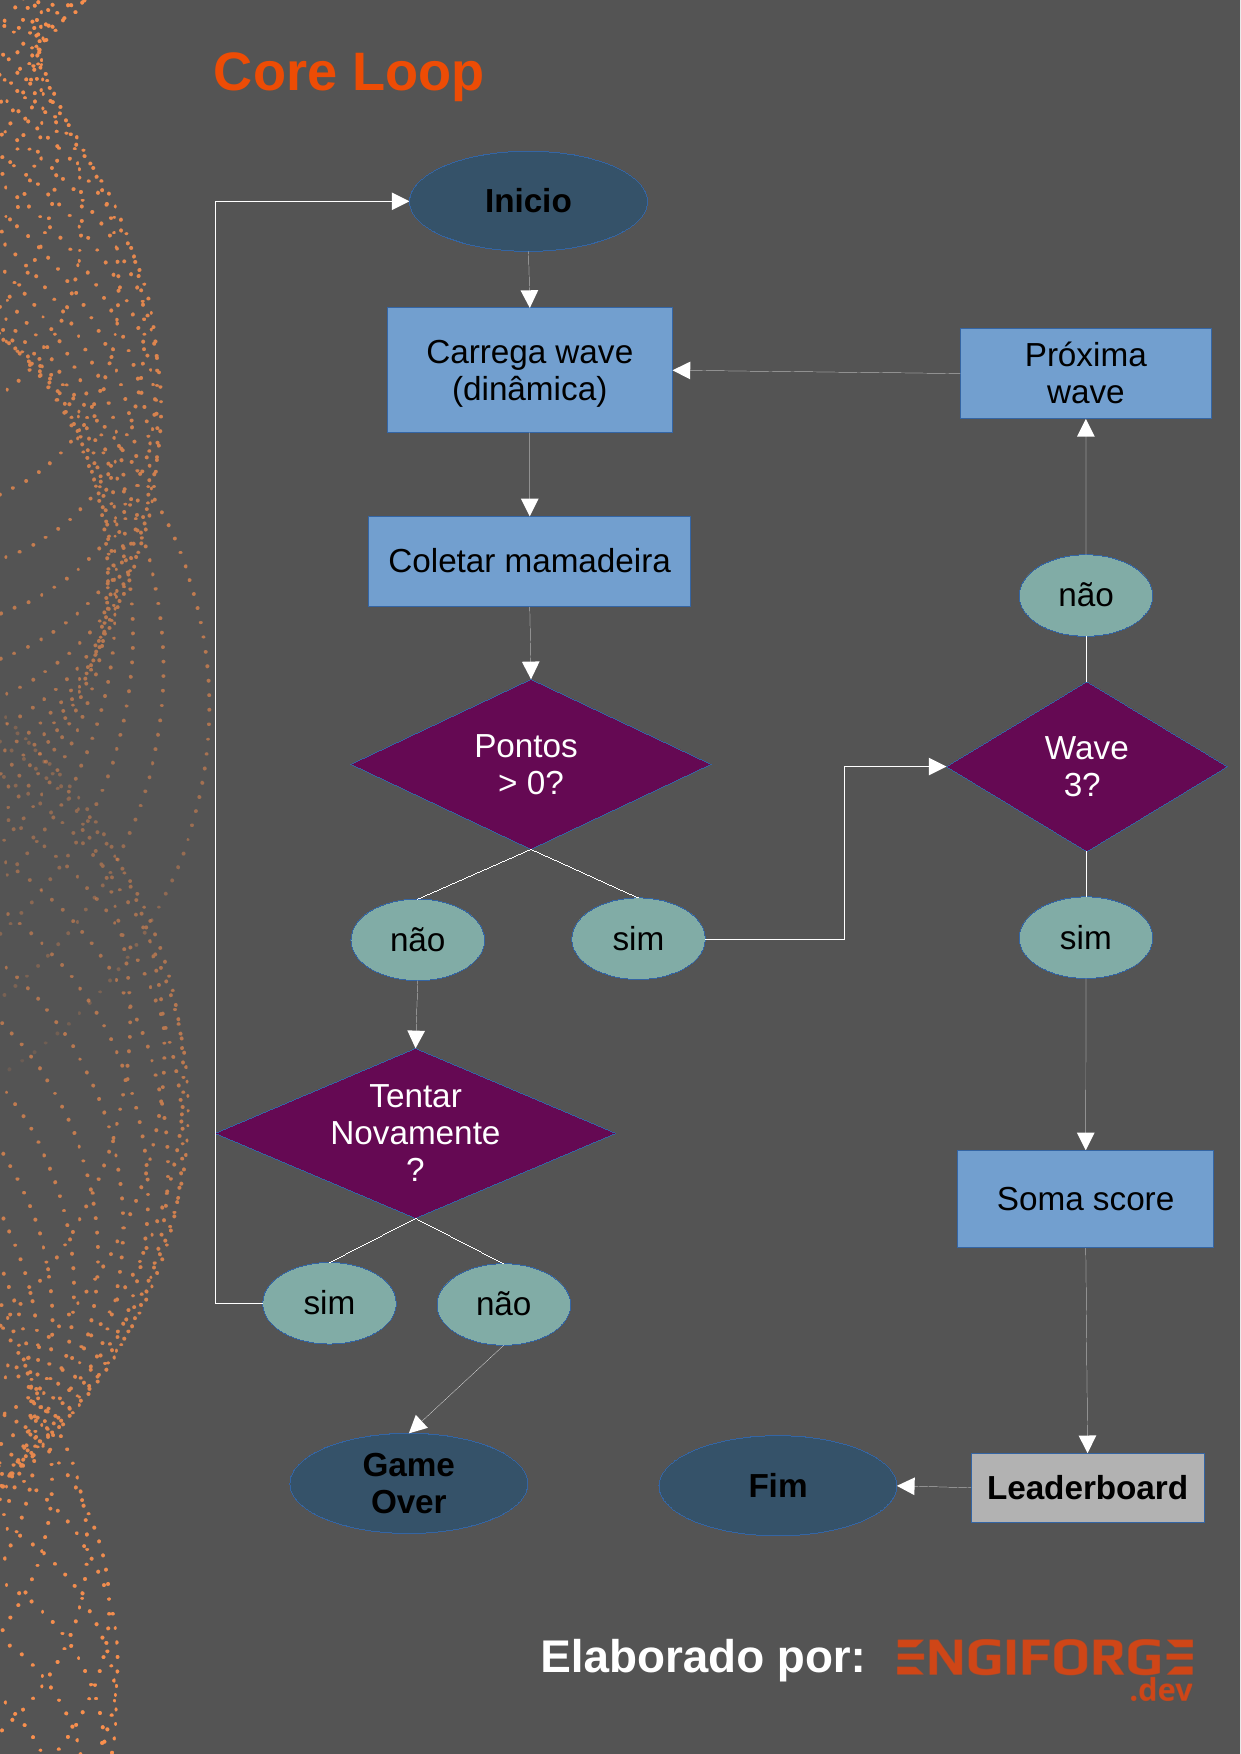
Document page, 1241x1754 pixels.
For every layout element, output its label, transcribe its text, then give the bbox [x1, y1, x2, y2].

text_box não [350, 898, 485, 981]
text_box Leaderboard [971, 1453, 1205, 1523]
text_box sim [1019, 896, 1153, 979]
text_box Wave 3? [947, 681, 1228, 852]
text_box não [437, 1263, 571, 1346]
text_box Inicio [409, 151, 648, 252]
text_box Soma score [957, 1150, 1214, 1248]
text_box Tentar Novamente? [216, 1048, 616, 1219]
text_box Coletar mamadeira [368, 516, 691, 607]
text_box Fim [658, 1435, 897, 1536]
picture [0, 0, 1241, 1754]
text_box sim [571, 897, 706, 980]
text_box Elaborado por: [525, 1624, 940, 1742]
text_box Core Loop [199, 33, 836, 125]
text_box Game Over [289, 1433, 528, 1534]
text_box Carrega wave (dinâmica) [387, 307, 673, 433]
text_box Próxima wave [960, 328, 1212, 419]
text_box não [1019, 554, 1153, 637]
text_box sim [262, 1262, 397, 1345]
text_box Pontos > 0? [350, 679, 712, 849]
